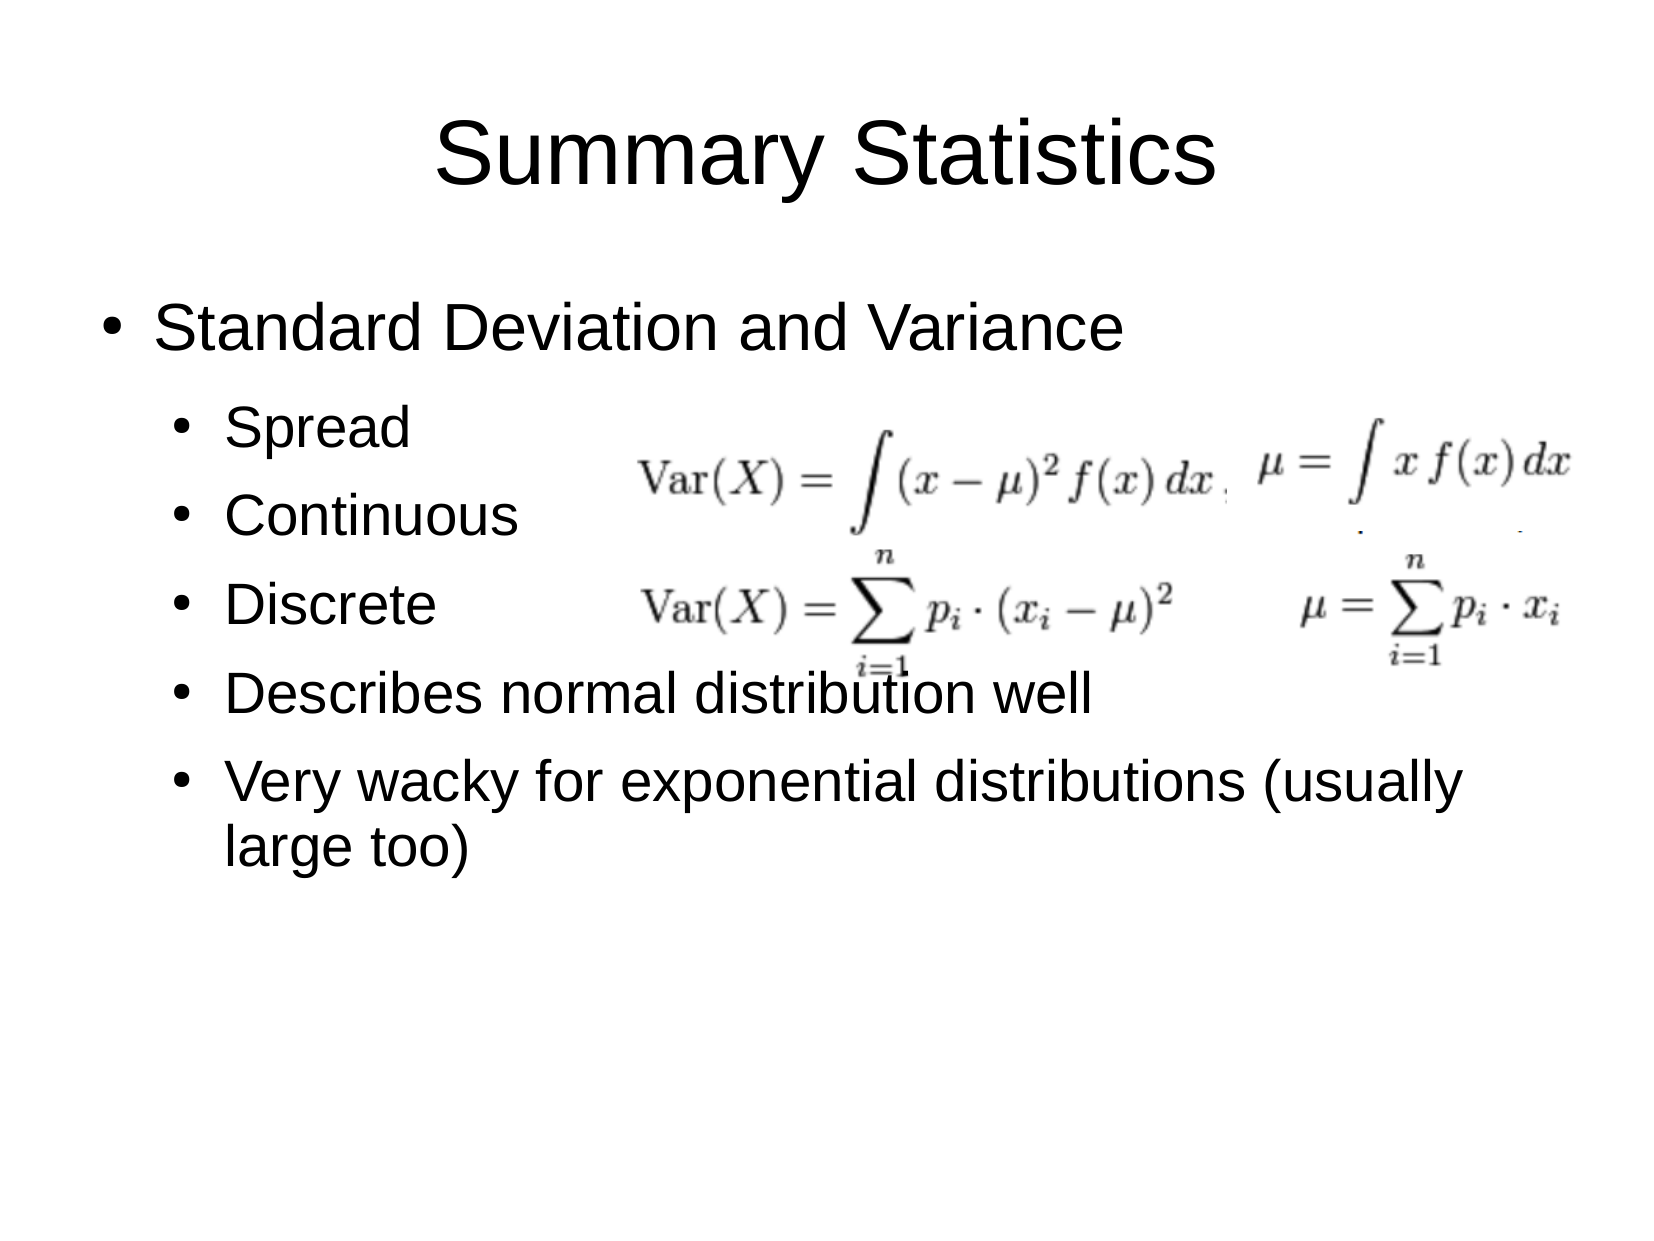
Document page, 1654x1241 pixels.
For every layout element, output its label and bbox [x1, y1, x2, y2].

picture [1269, 531, 1571, 685]
picture [1228, 398, 1583, 508]
picture [614, 413, 1227, 545]
